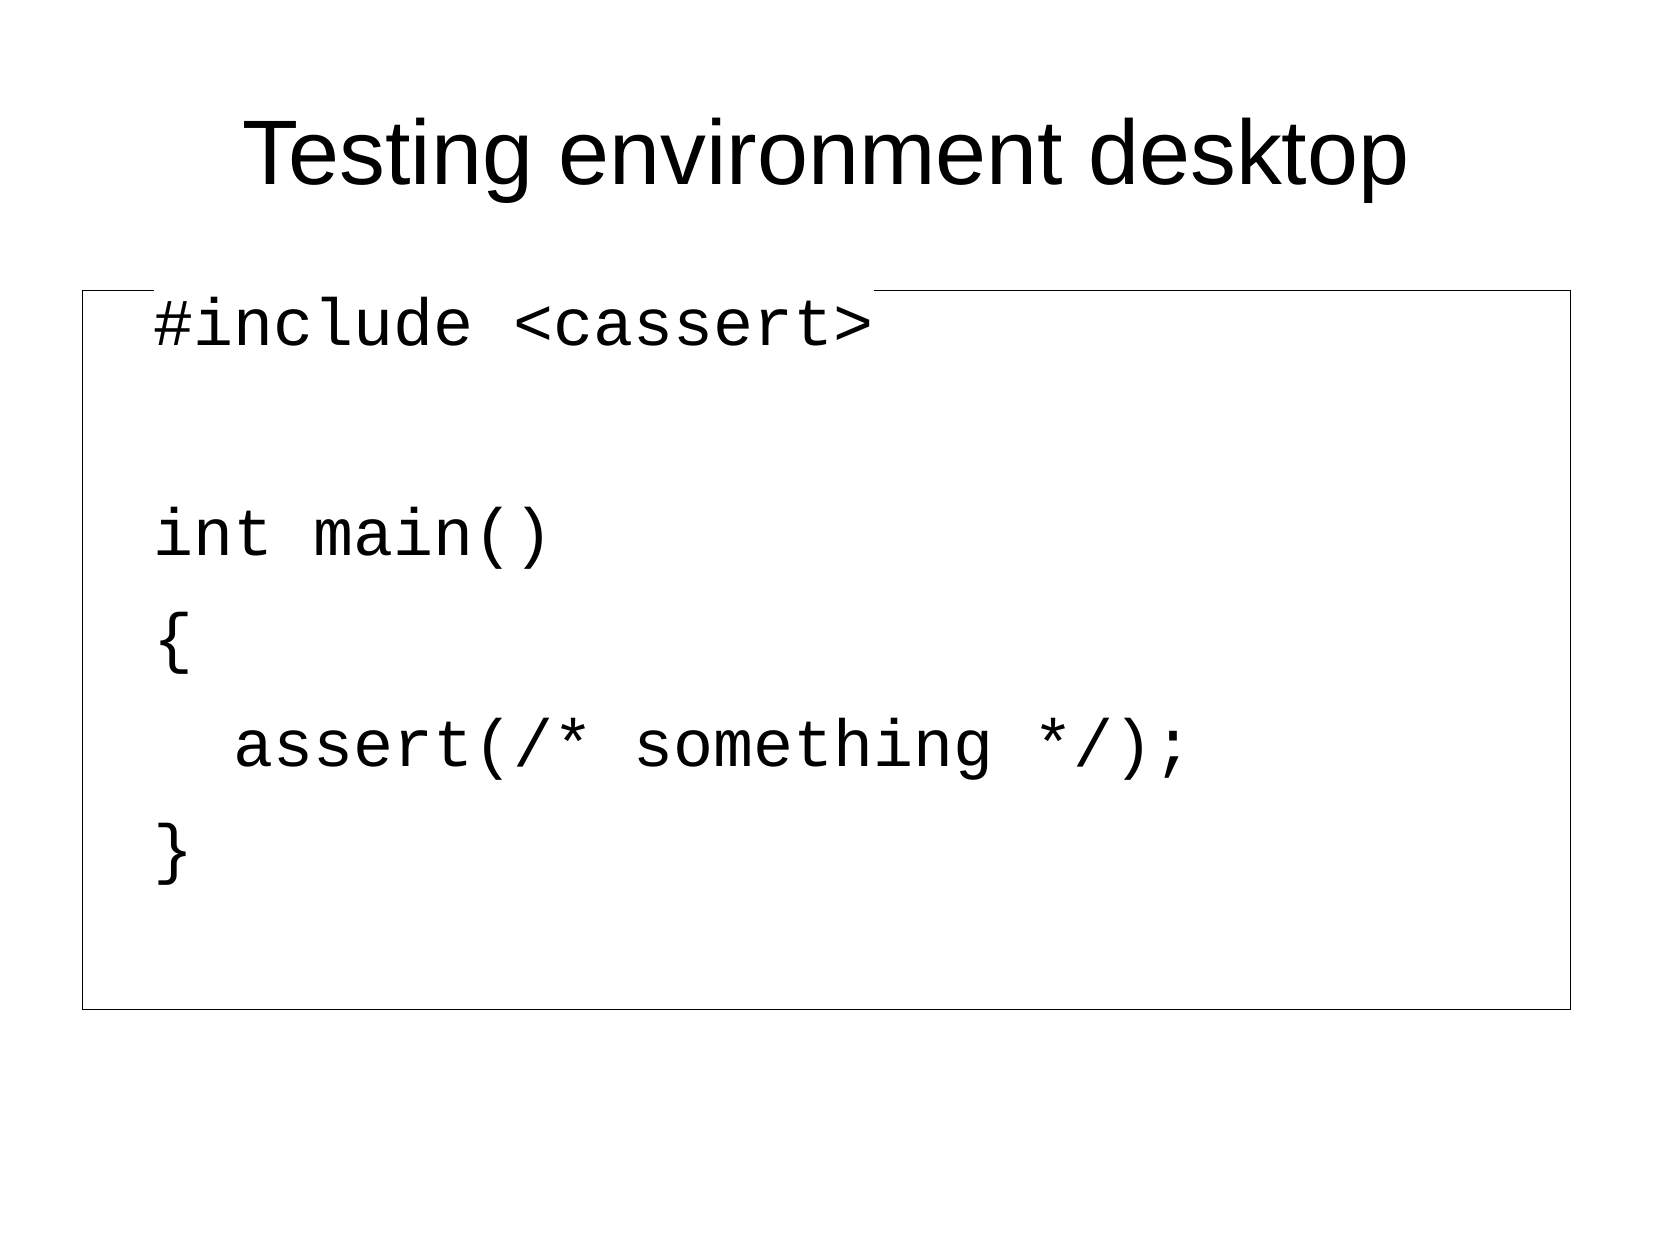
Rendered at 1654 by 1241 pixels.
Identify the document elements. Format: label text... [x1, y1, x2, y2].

title Testing environment desktop [82, 49, 1571, 257]
list #include <cassert> int main() { assert(/* something */); } [82, 290, 1571, 1010]
